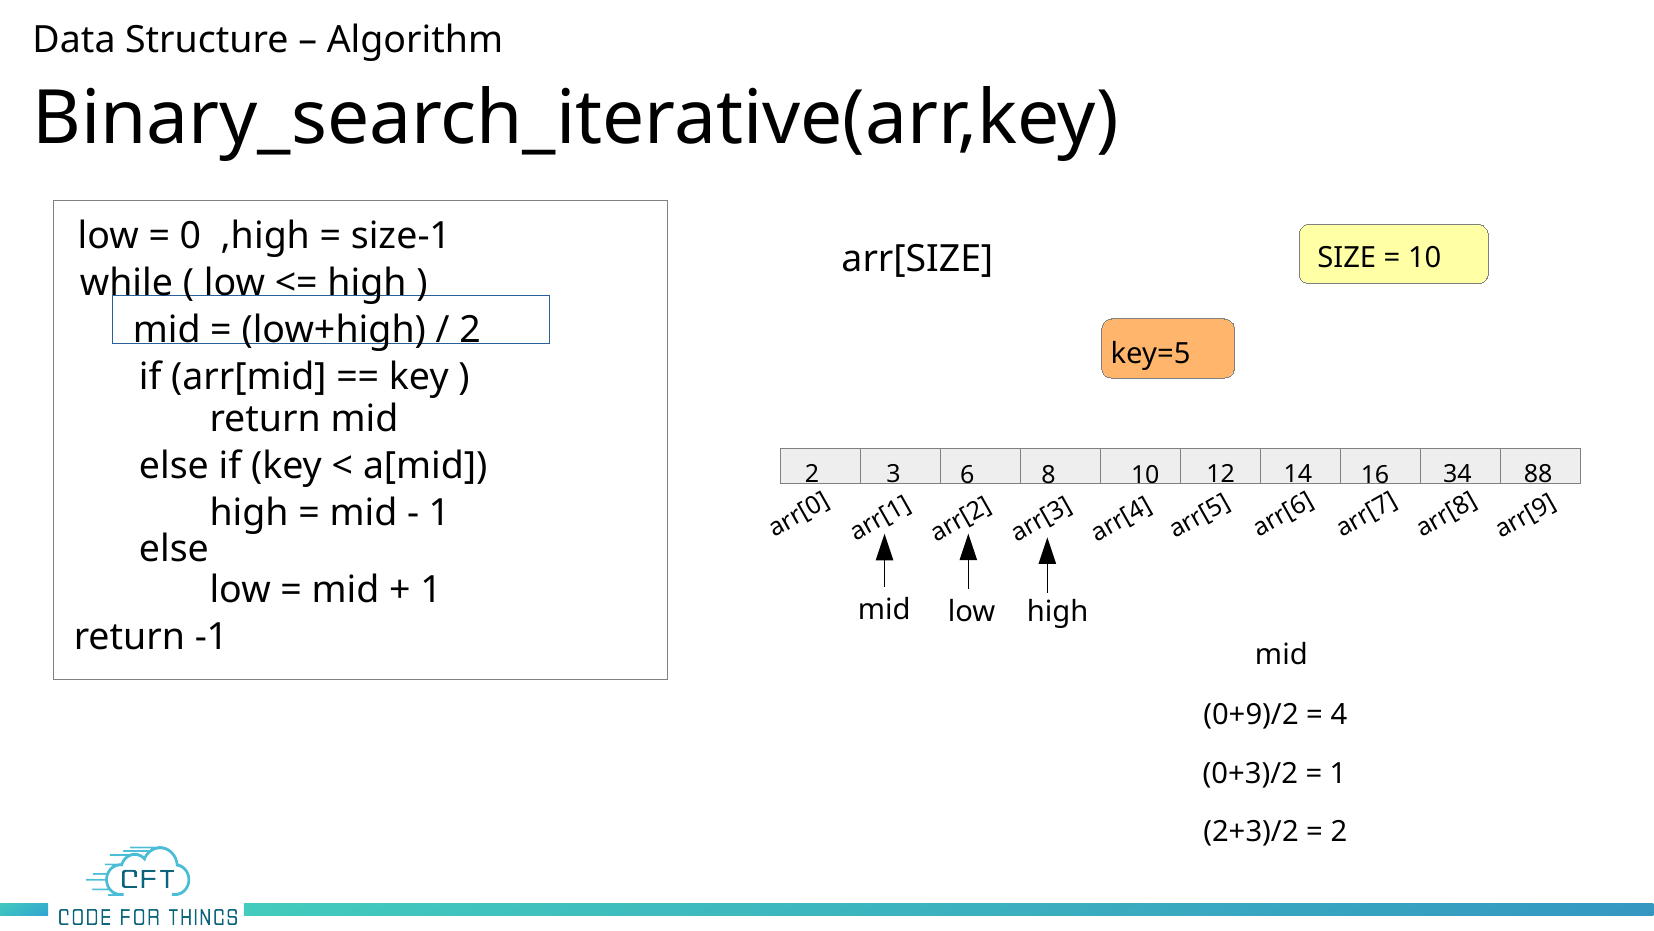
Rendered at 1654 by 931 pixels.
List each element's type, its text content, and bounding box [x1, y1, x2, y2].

text_box arr[3] [986, 491, 1104, 568]
text_box SIZE = 10 [1302, 228, 1483, 278]
text_box [844, 448, 871, 484]
text_box arr[4] [1074, 492, 1179, 562]
text_box arr[7] [1318, 498, 1428, 562]
text_box arr[SIZE] [826, 224, 1040, 291]
text_box low [933, 582, 1028, 632]
title Data Structure – Algorithm Binary_search_iterative(arr,key) [32, 0, 1595, 199]
picture [59, 846, 237, 925]
text_box key=5 [1095, 324, 1241, 409]
text_box mid = (low+high) / 2 [118, 295, 603, 354]
text_box [1331, 448, 1428, 484]
text_box 14 [1269, 448, 1331, 500]
text_box arr[9] [1471, 456, 1602, 560]
text_box 16 [1346, 449, 1420, 501]
text_box if (arr[mid] == key ) [124, 342, 550, 401]
text_box low = 0 ,high = size-1 [53, 200, 609, 260]
text_box mid [843, 580, 934, 638]
text_box 12 [1191, 448, 1254, 493]
text_box (0+9)/2 = 4 [1181, 685, 1395, 745]
text_box [1299, 224, 1489, 284]
text_box [53, 200, 668, 680]
text_box 2 [790, 448, 844, 493]
text_box while ( low <= high ) [64, 260, 514, 307]
text_box 6 [945, 449, 1007, 494]
text_box [1571, 448, 1581, 461]
text_box [1254, 448, 1269, 484]
text_box [1491, 448, 1509, 484]
text_box else [124, 513, 243, 573]
text_box 10 [1116, 449, 1181, 494]
text_box arr[5] [1151, 484, 1267, 556]
text_box high [1028, 582, 1111, 632]
text_box arr[2] [906, 488, 1016, 563]
text_box return mid [194, 383, 443, 443]
text_box [925, 448, 1191, 484]
text_box (0+3)/2 = 1 [1180, 744, 1394, 804]
text_box low = mid + 1 [194, 555, 621, 614]
text_box 3 [871, 448, 925, 493]
text_box else if (key < a[mid]) [124, 431, 621, 490]
text_box (2+3)/2 = 2 [1181, 803, 1395, 862]
text_box [780, 448, 790, 484]
text_box [1103, 318, 1234, 324]
text_box arr[6] [1232, 484, 1362, 562]
text_box return -1 [59, 602, 290, 662]
text_box arr[0] [744, 484, 857, 558]
text_box high = mid - 1 [194, 478, 621, 537]
text_box 88 [1509, 448, 1571, 500]
text_box arr[8] [1399, 484, 1503, 559]
text_box arr[1] [826, 485, 935, 562]
text_box 34 [1428, 448, 1491, 500]
text_box 8 [1026, 449, 1089, 494]
text_box mid [1240, 625, 1335, 685]
